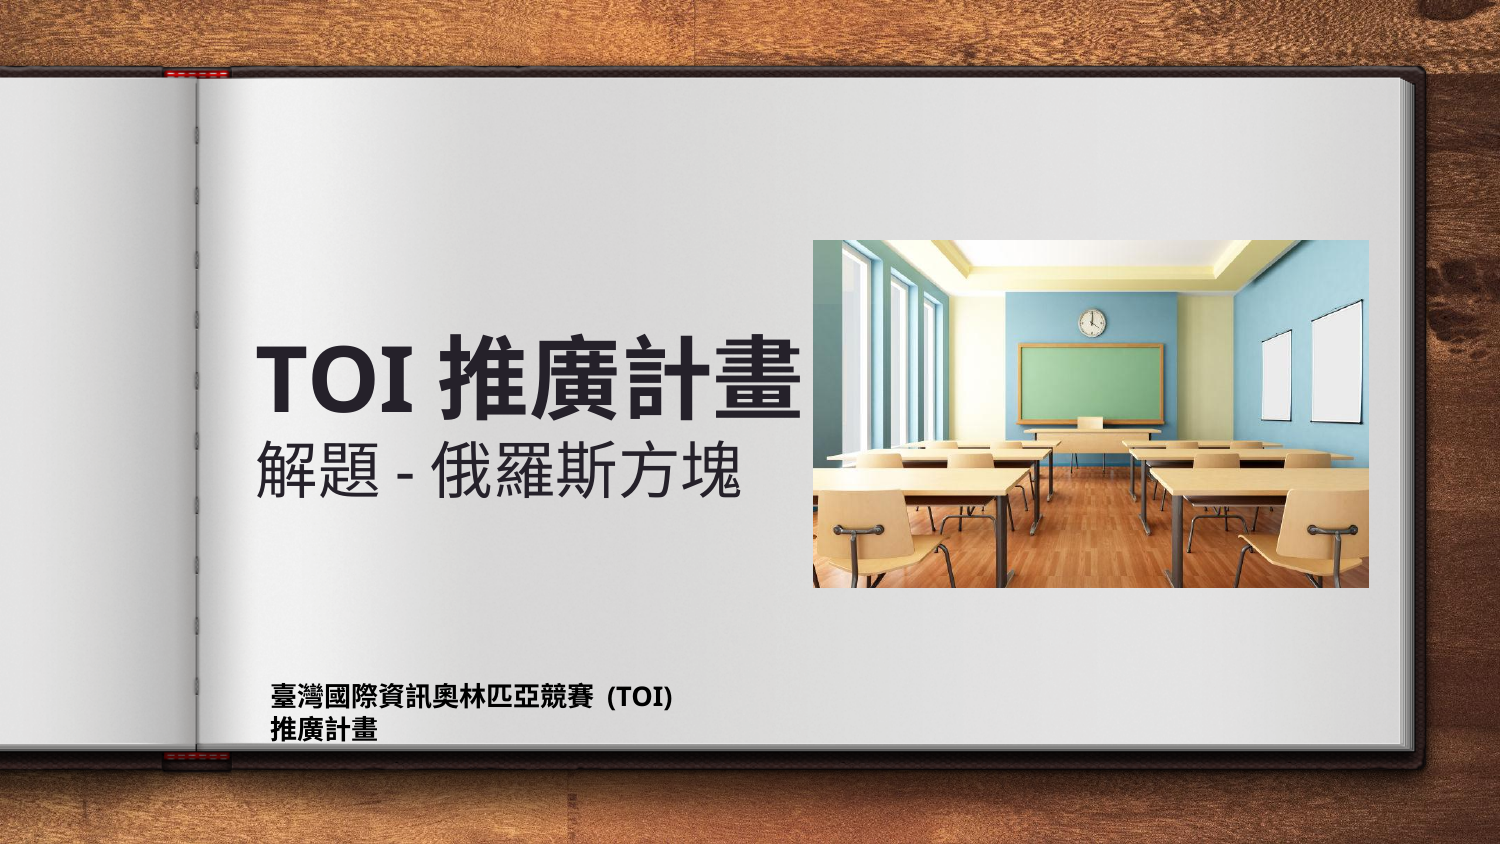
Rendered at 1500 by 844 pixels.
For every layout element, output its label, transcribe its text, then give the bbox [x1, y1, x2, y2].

text_box TOI推廣計畫 解題-俄羅斯方塊 [240, 262, 813, 565]
picture [0, 0, 1500, 844]
